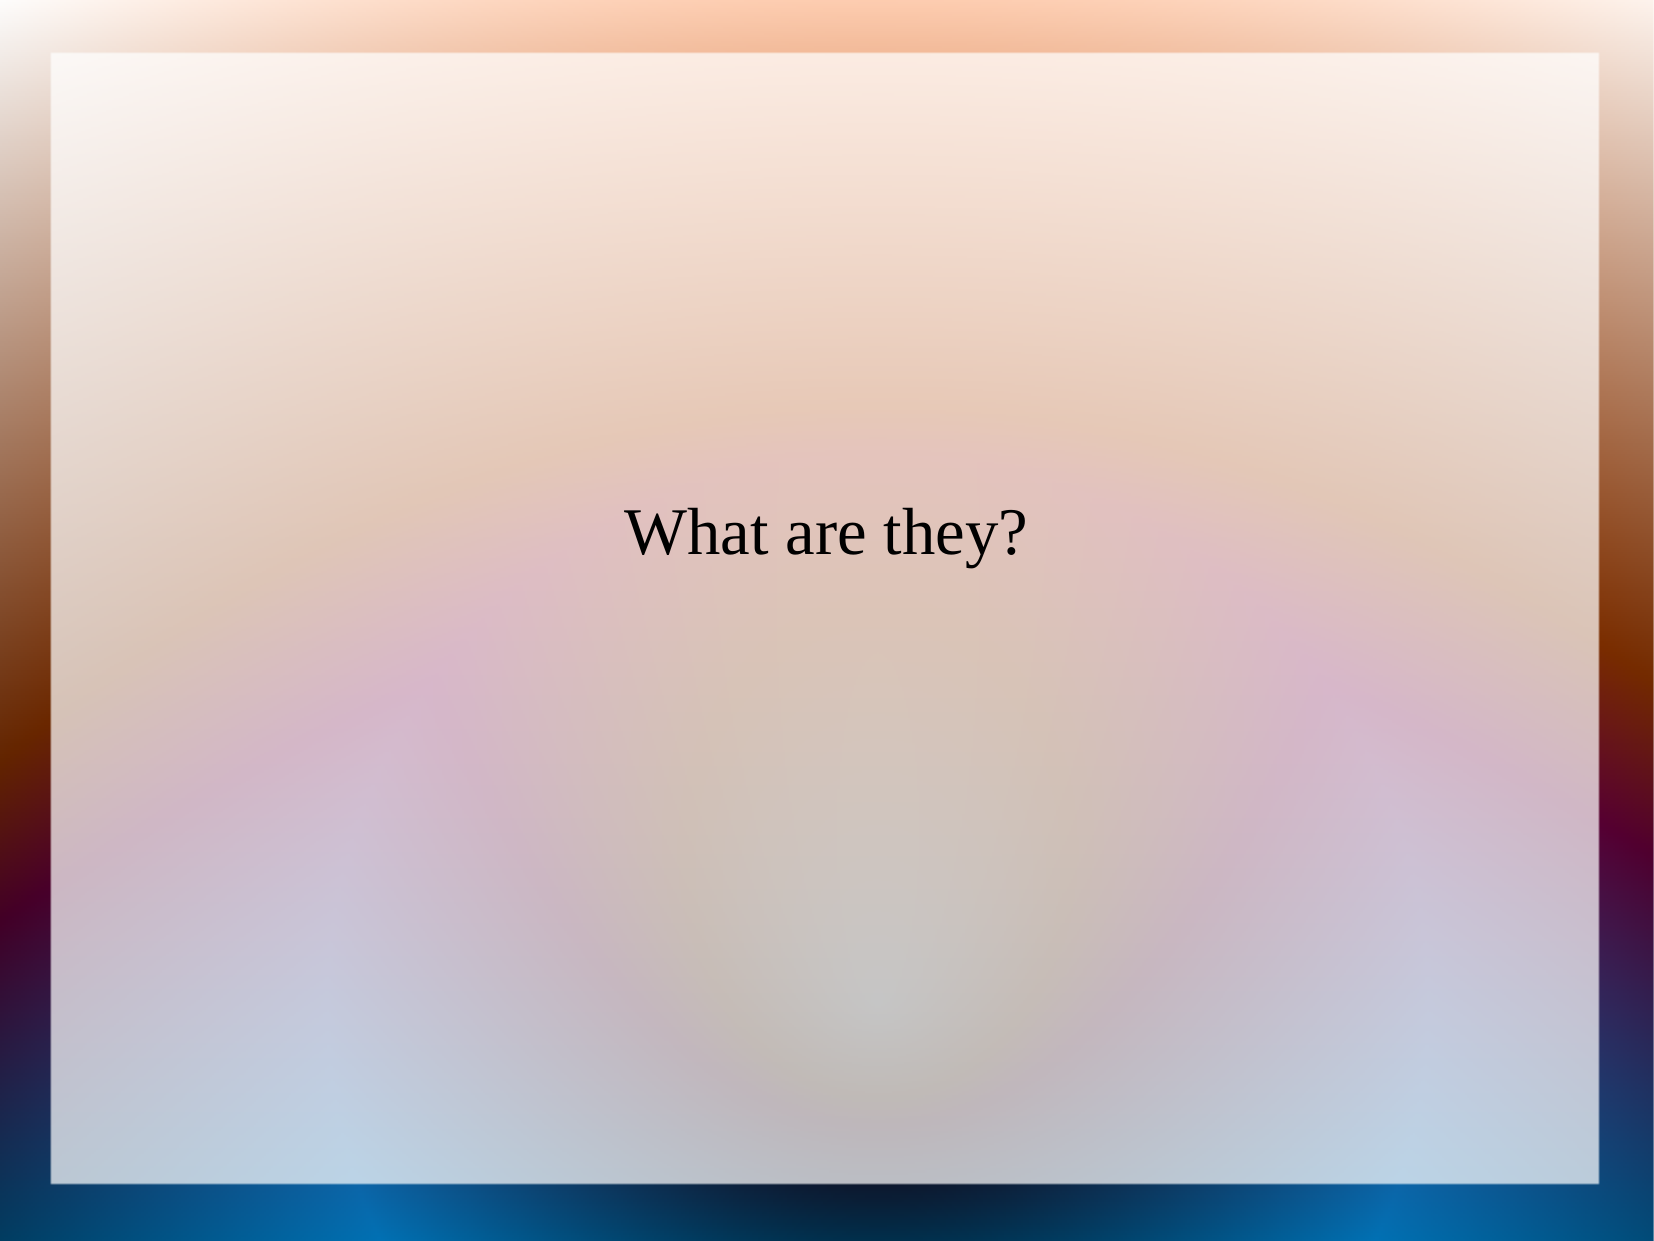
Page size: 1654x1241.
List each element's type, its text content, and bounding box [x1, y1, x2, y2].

picture [0, 0, 1654, 1241]
subtitle What are they? [82, 55, 1571, 1010]
